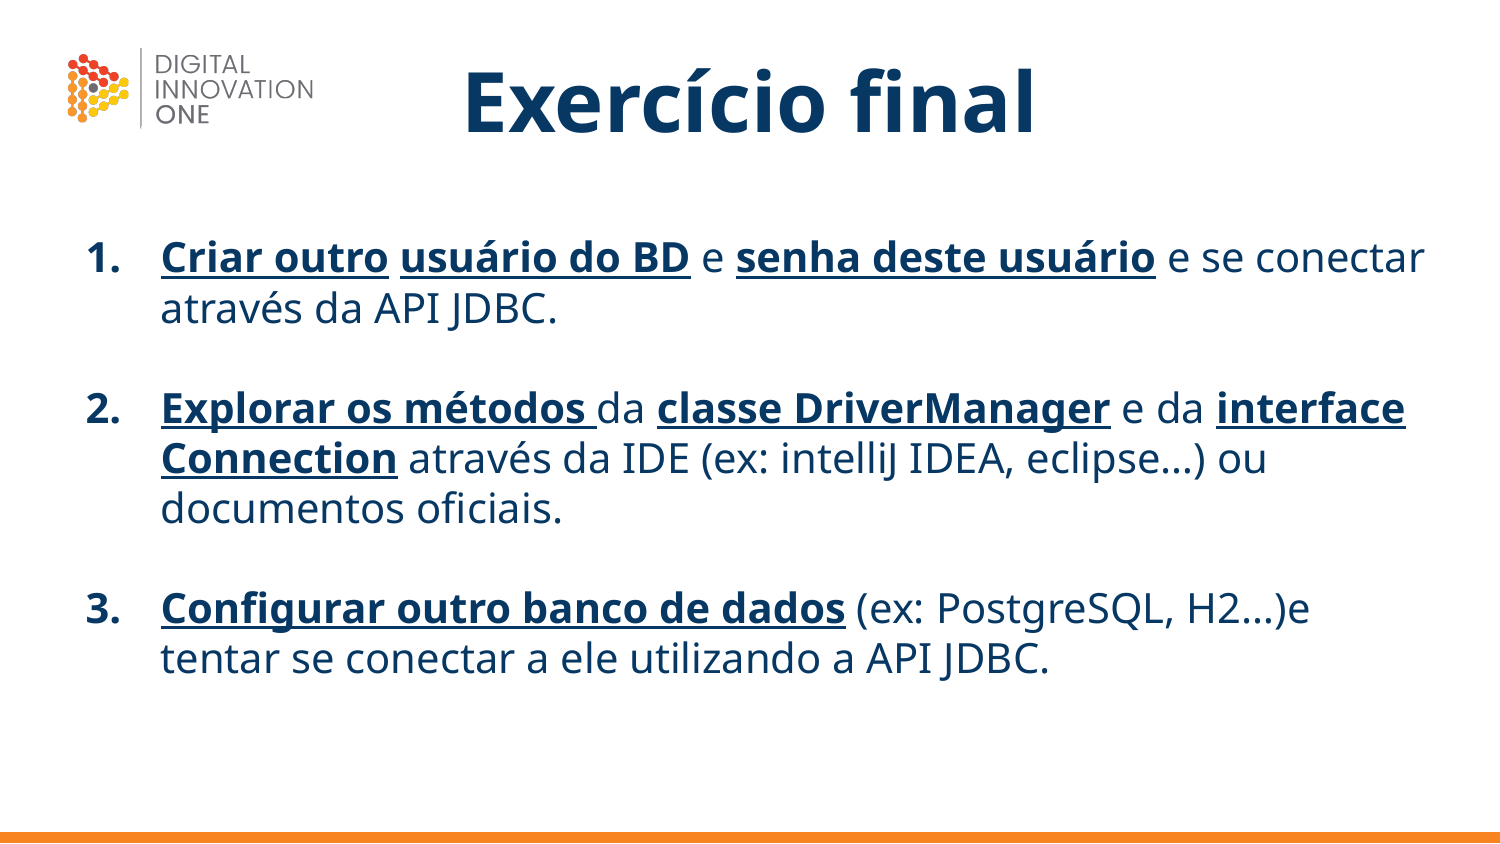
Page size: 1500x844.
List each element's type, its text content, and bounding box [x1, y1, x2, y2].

text_box Criar outro usuário do BD e senha deste usuário e se conectar através da API JDBC. Explorar os métodos da classe DriverManager e da interface Connection através da IDE (ex: intelliJ IDEA, eclipse…) ou documentos oficiais. Configurar outro banco de dados (ex: PostgreSQL, H2…)e tentar se conectar a ele utilizando a API JDBC. [58, 216, 1449, 717]
subtitle Exercício final [51, 50, 1449, 148]
text_box [0, 832, 1500, 843]
picture [51, 39, 330, 137]
